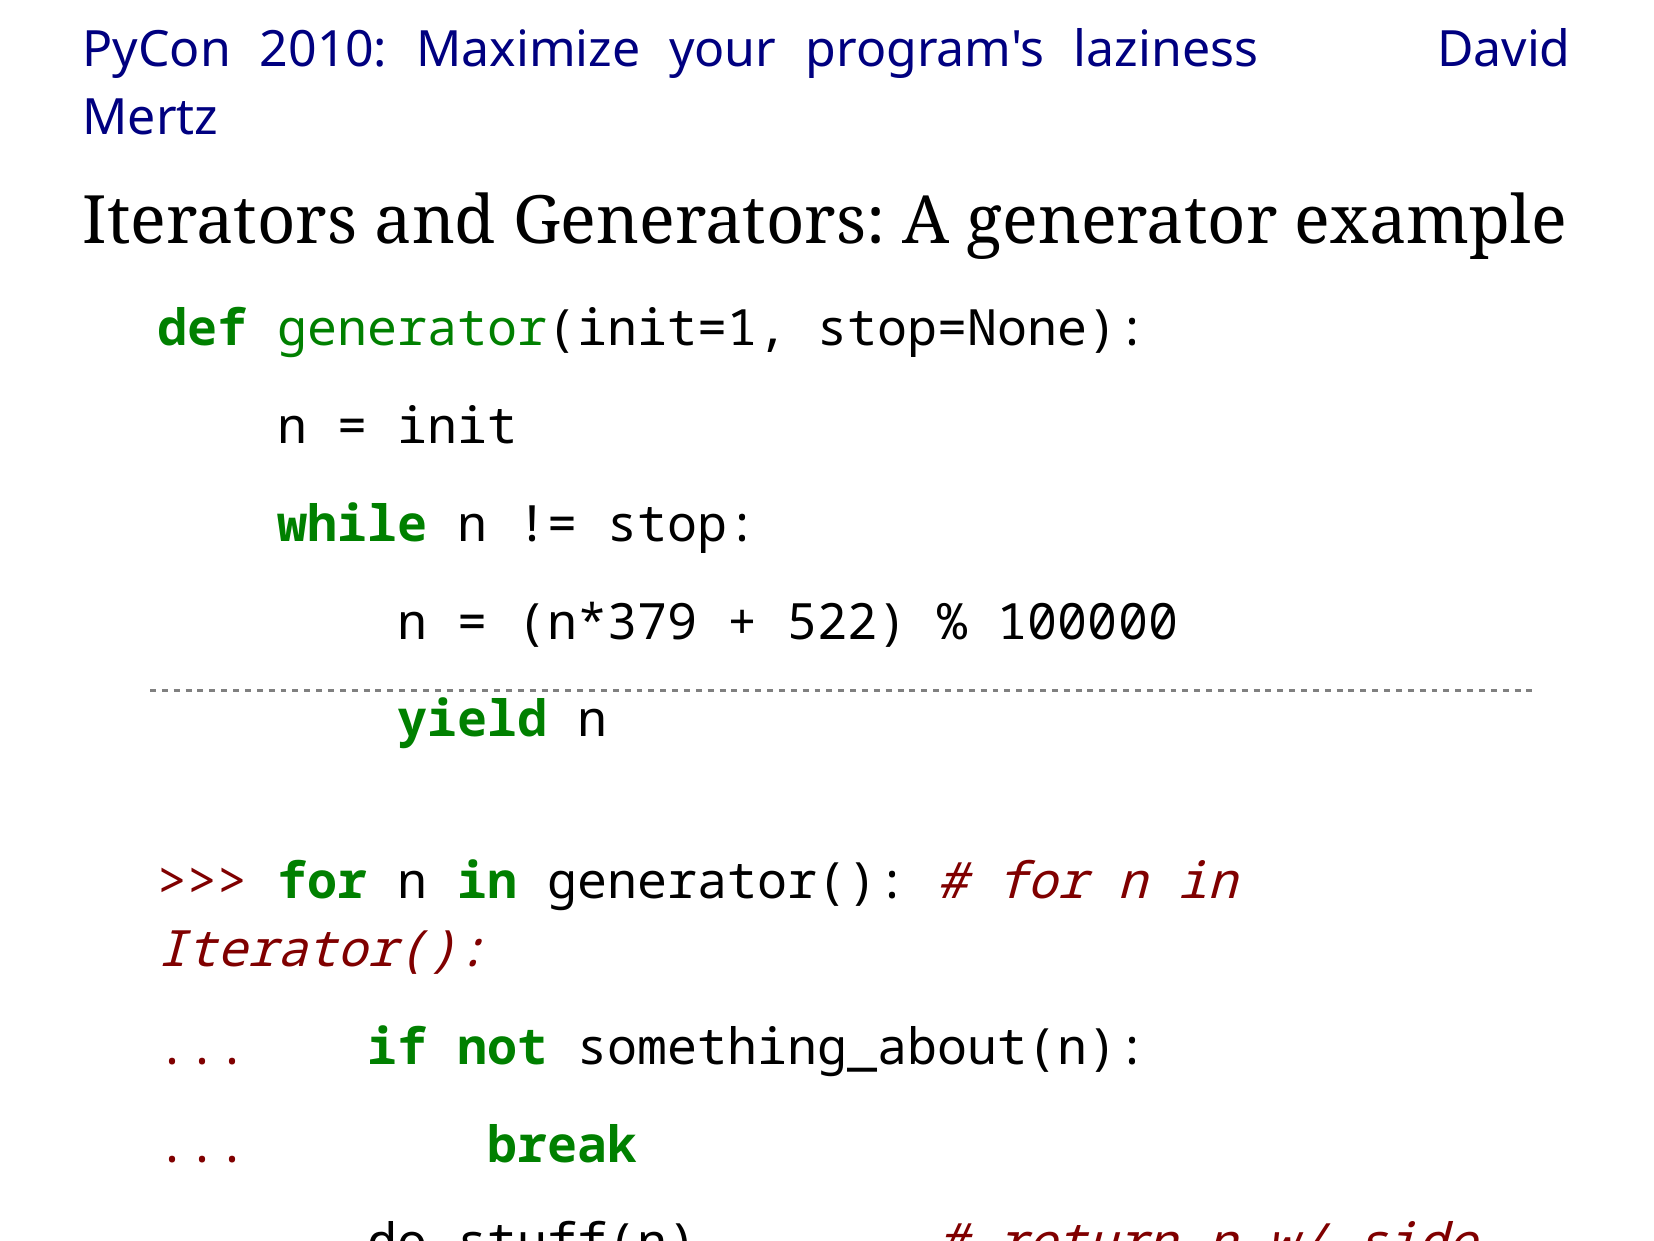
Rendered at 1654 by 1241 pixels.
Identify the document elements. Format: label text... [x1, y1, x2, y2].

list Iterators and Generators: A generator example def generator(init=1, stop=None): n = init while n != stop: n = (n*379 + 522) % 100000 yield n >>> for n in generator(): # for n in Iterator(): ... if not something_about(n): ... break ... do_stuff(n) # return n w/ side effect [82, 171, 1571, 1088]
list [82, 1088, 1571, 1168]
title PyCon 2010: Maximize your program's laziness David Mertz [82, 49, 1571, 113]
